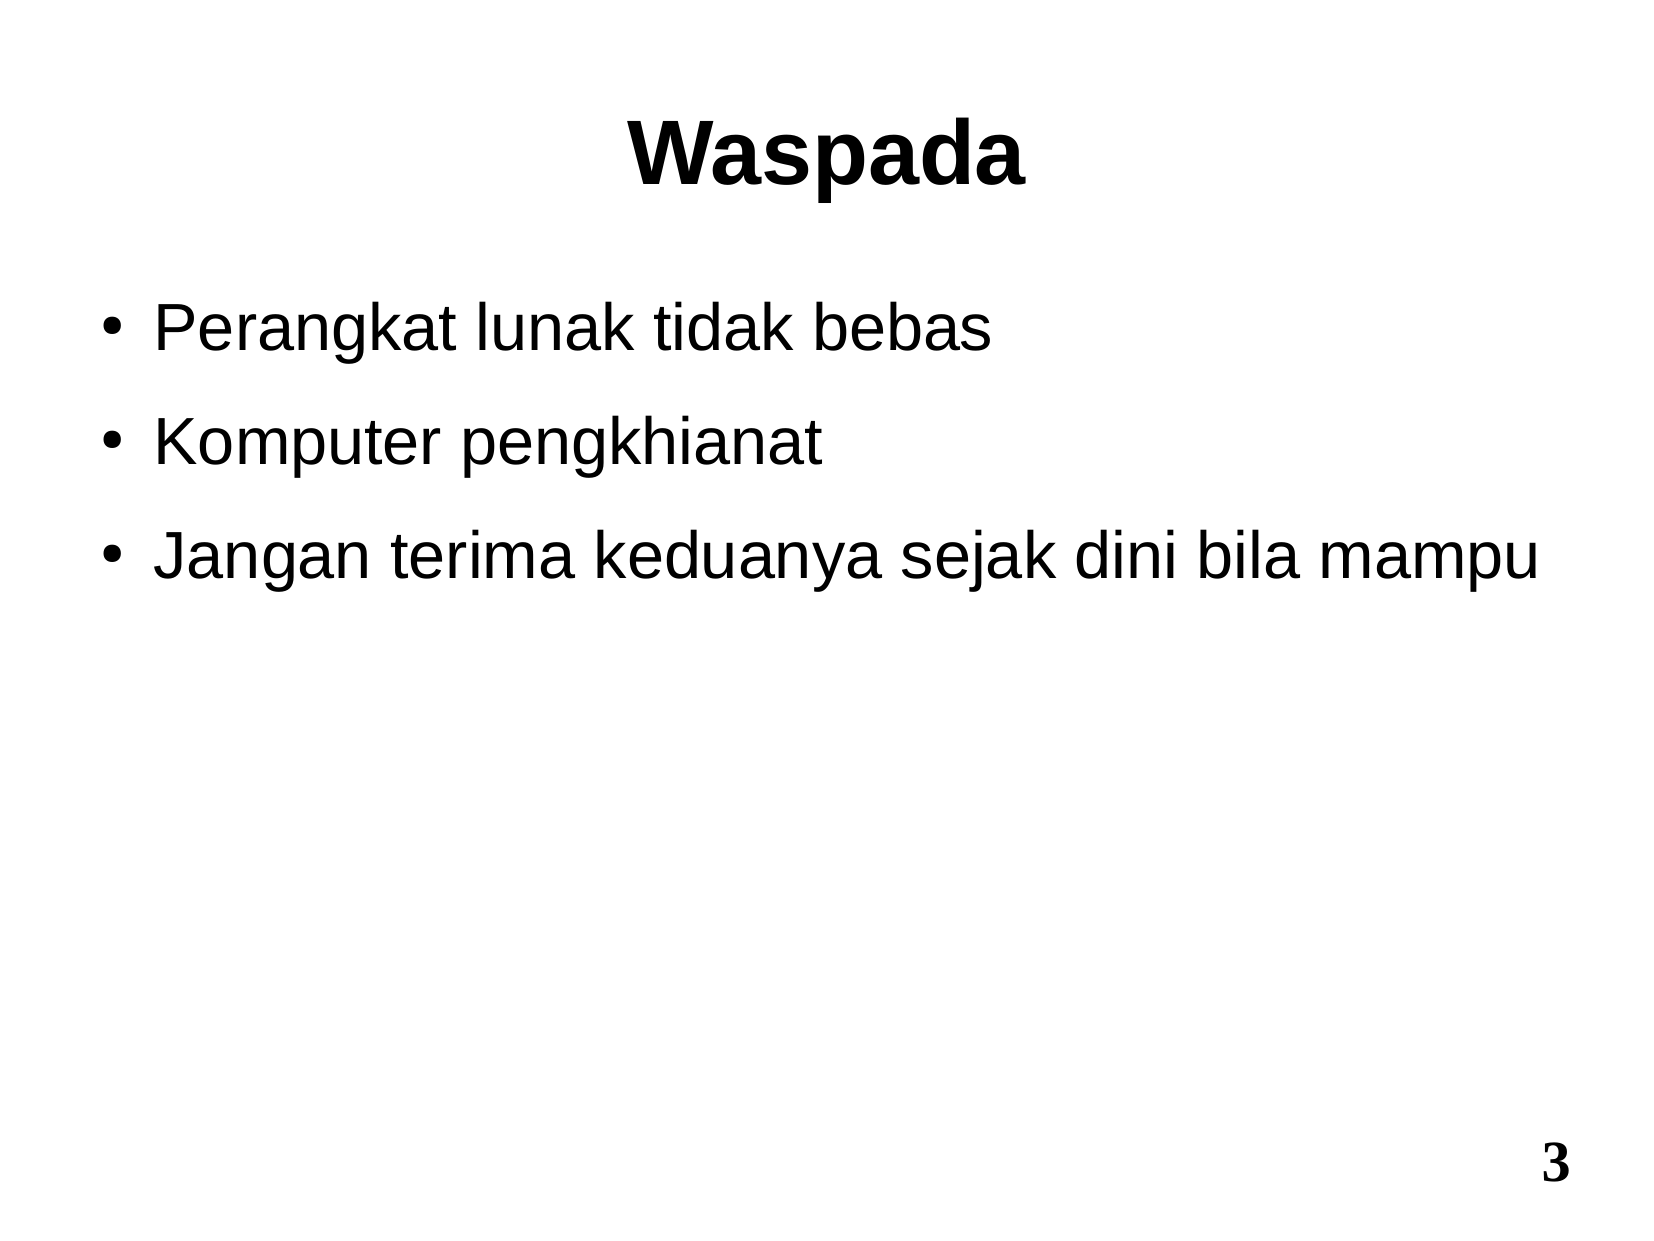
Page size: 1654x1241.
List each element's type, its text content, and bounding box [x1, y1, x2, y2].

title Waspada [82, 49, 1571, 257]
list Perangkat lunak tidak bebas Komputer pengkhianat Jangan terima keduanya sejak dini bila mampu [82, 290, 1571, 1010]
